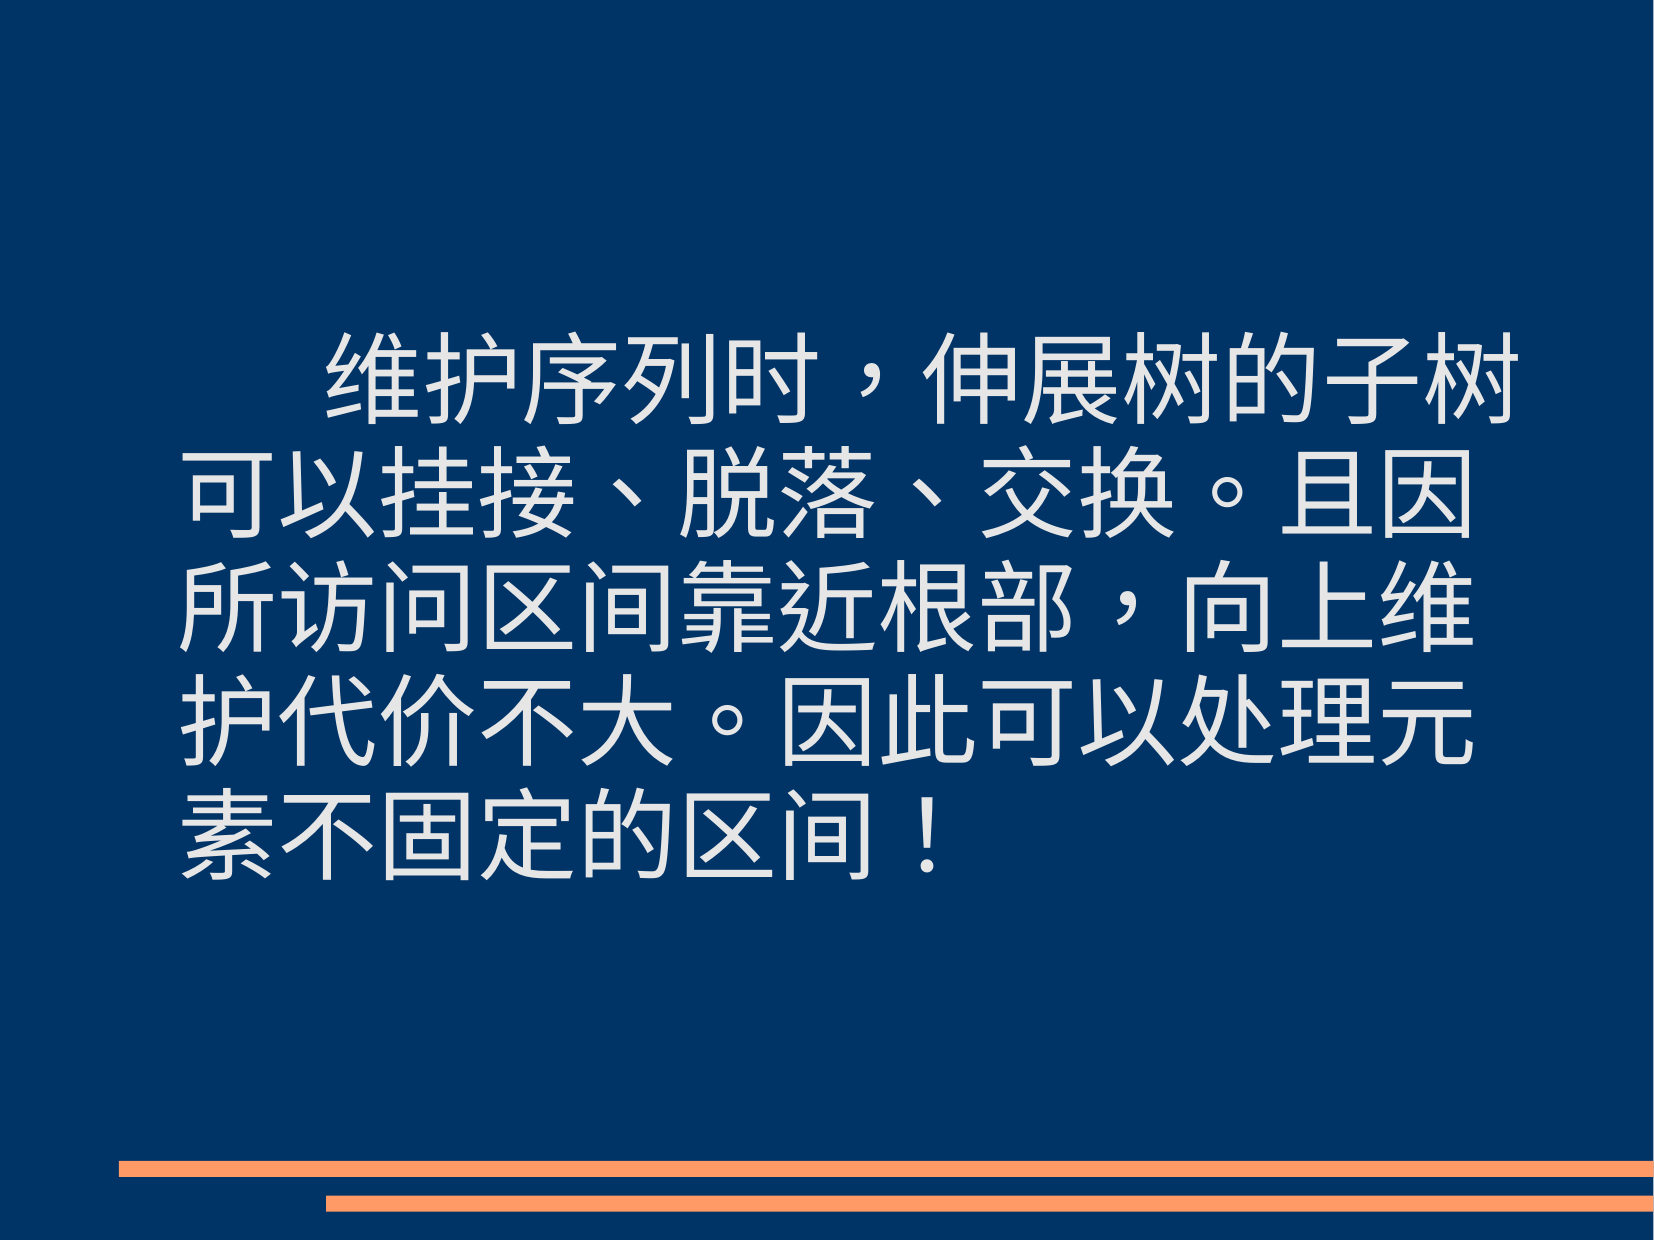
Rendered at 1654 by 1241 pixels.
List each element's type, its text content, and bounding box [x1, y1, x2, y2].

list 维护序列时，伸展树的子树可以挂接、脱落、交换。且因所访问区间靠近根部，向上维护代价不大。因此可以处理元素不固定的区间！ [121, 322, 1561, 1132]
